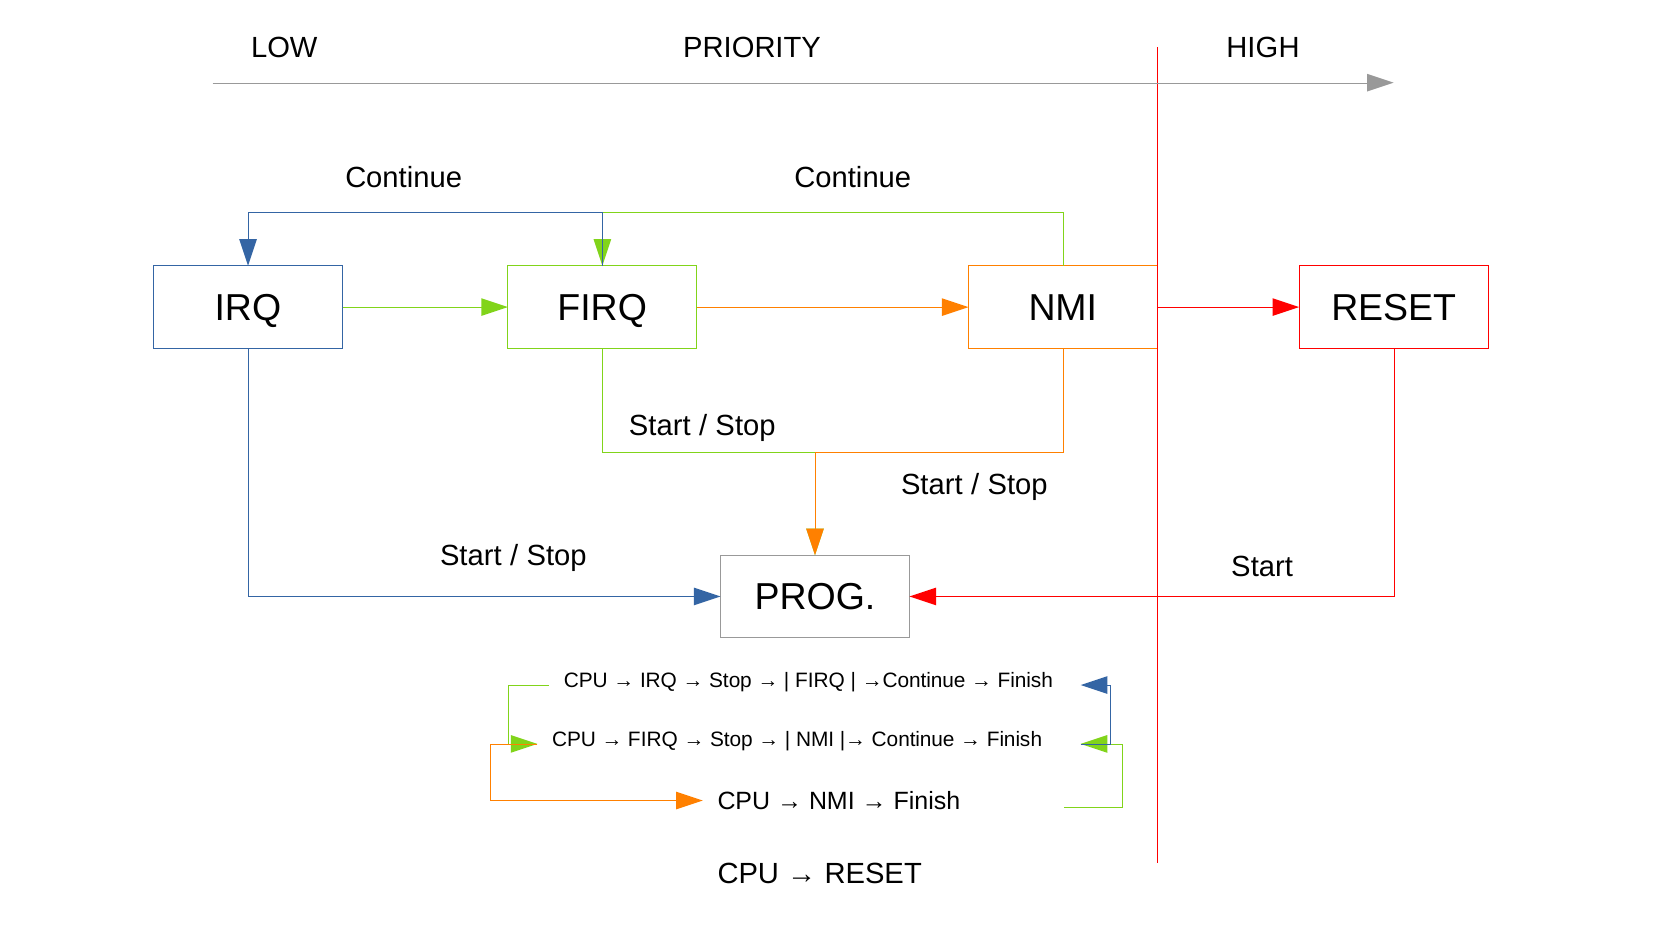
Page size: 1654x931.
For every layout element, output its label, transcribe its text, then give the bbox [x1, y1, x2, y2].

text_box Start / Stop [886, 460, 1063, 509]
text_box LOW [236, 23, 333, 72]
text_box CPU → FIRQ → Stop → | NMI |→ Continue → Finish [537, 720, 1081, 768]
text_box FIRQ [507, 265, 697, 349]
text_box CPU → RESET [702, 850, 939, 898]
text_box Start [1216, 542, 1309, 591]
text_box CPU → IRQ → Stop → | FIRQ | →Continue → Finish [549, 661, 1081, 709]
text_box CPU → NMI → Finish [702, 779, 999, 822]
text_box Continue [779, 153, 927, 202]
text_box Start / Stop [425, 531, 602, 580]
text_box IRQ [153, 265, 343, 349]
text_box PROG. [720, 555, 910, 638]
text_box Continue [330, 153, 478, 202]
text_box NMI [968, 265, 1157, 349]
text_box Start / Stop [614, 401, 791, 450]
text_box HIGH [1211, 23, 1315, 71]
text_box PRIORITY [668, 23, 836, 71]
text_box RESET [1299, 265, 1489, 349]
